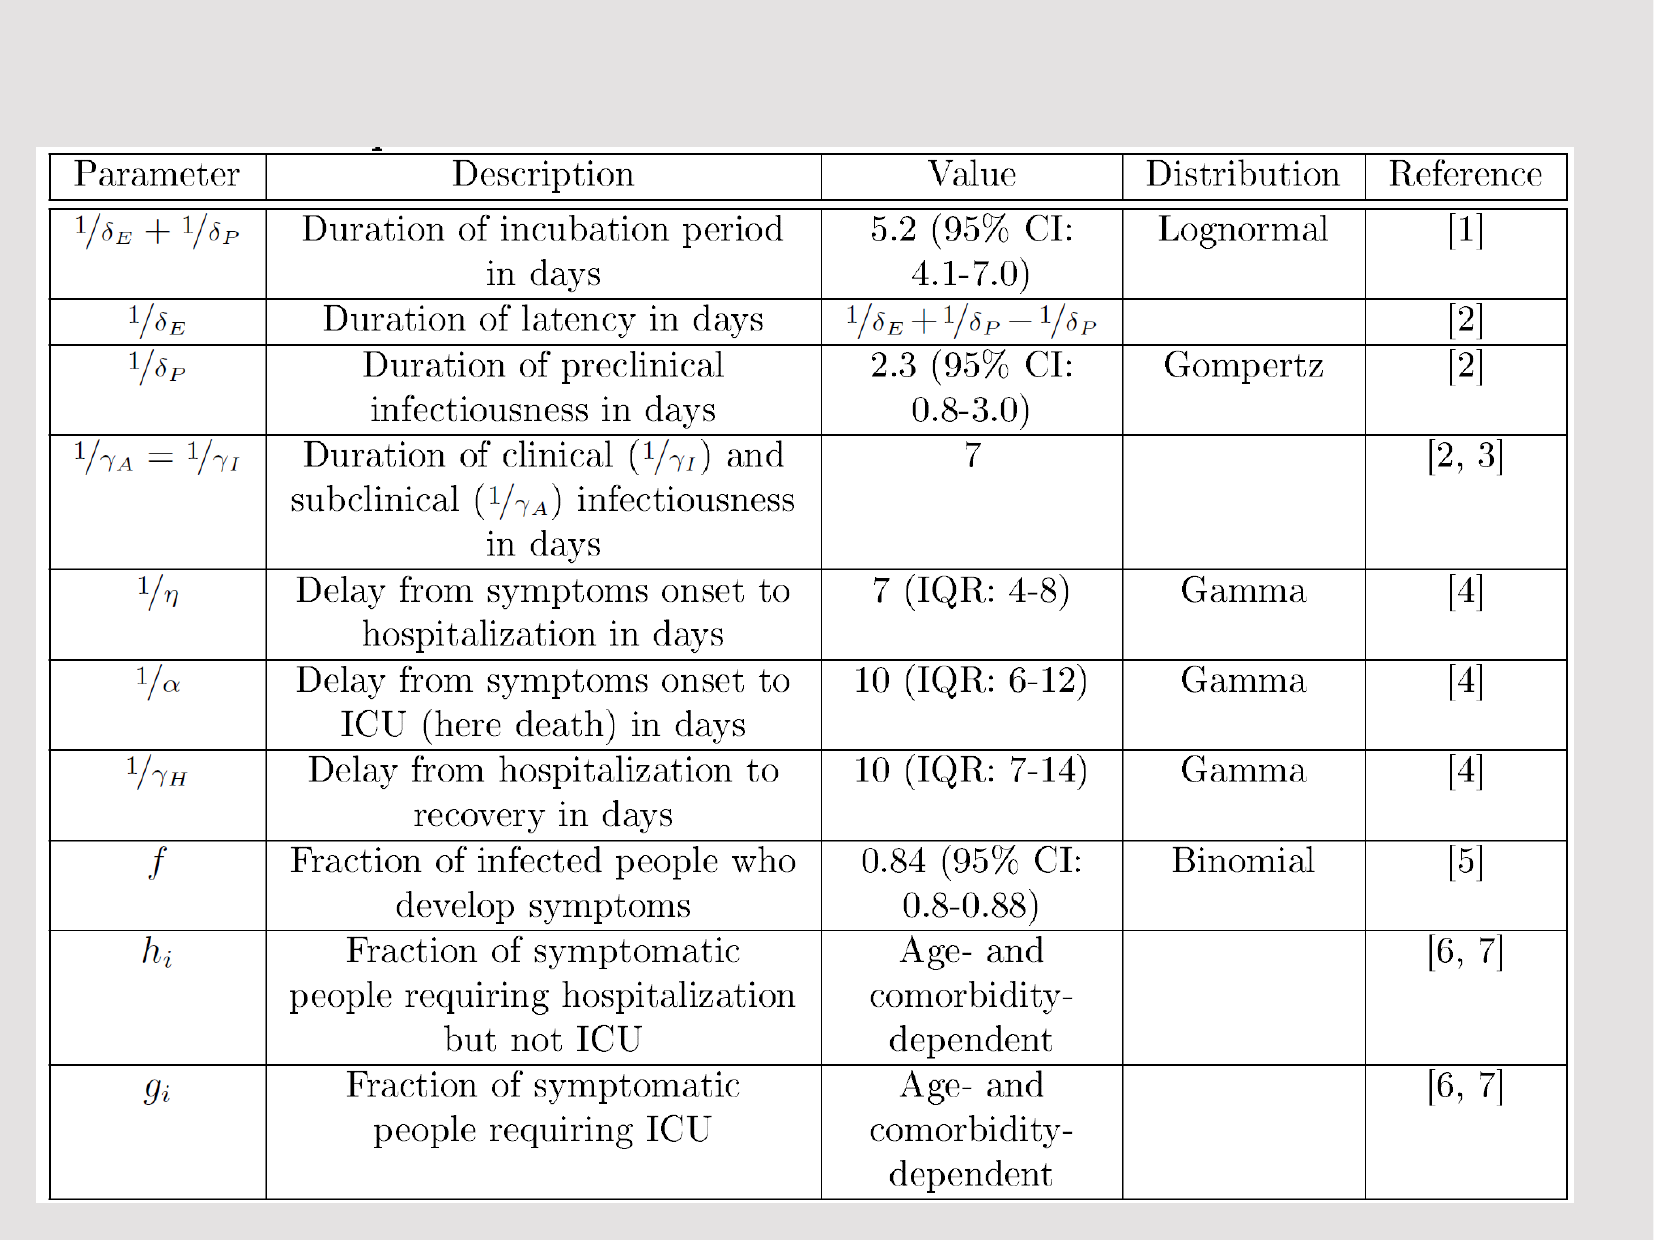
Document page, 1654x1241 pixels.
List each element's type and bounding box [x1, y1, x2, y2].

picture [36, 147, 1574, 1203]
